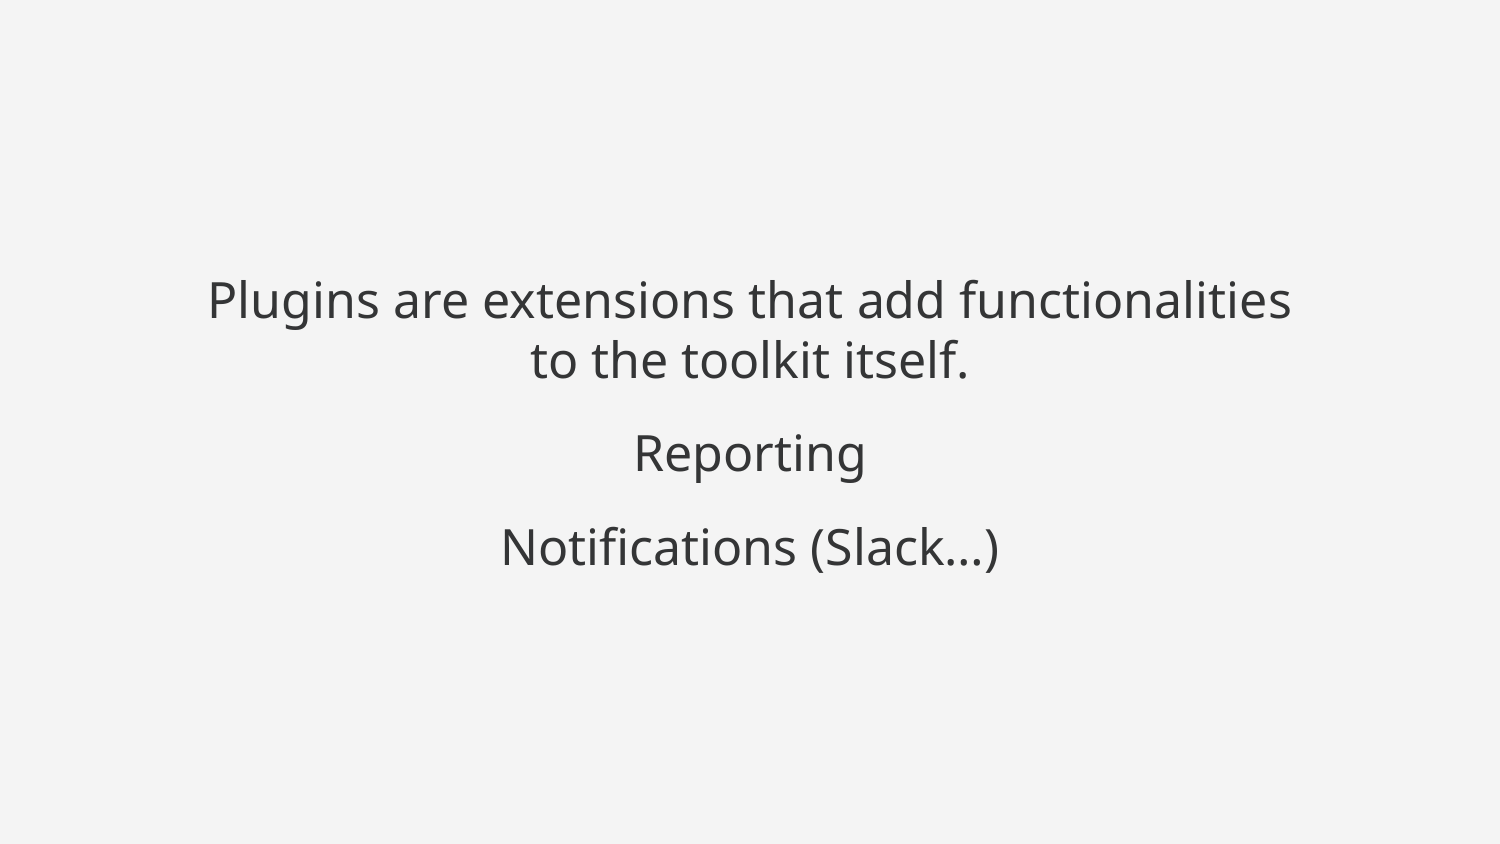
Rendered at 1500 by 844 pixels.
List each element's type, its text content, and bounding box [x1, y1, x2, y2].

list Plugins are extensions that add functionalities to the toolkit itself. Reporting Notifications (Slack…) [51, 266, 1449, 578]
